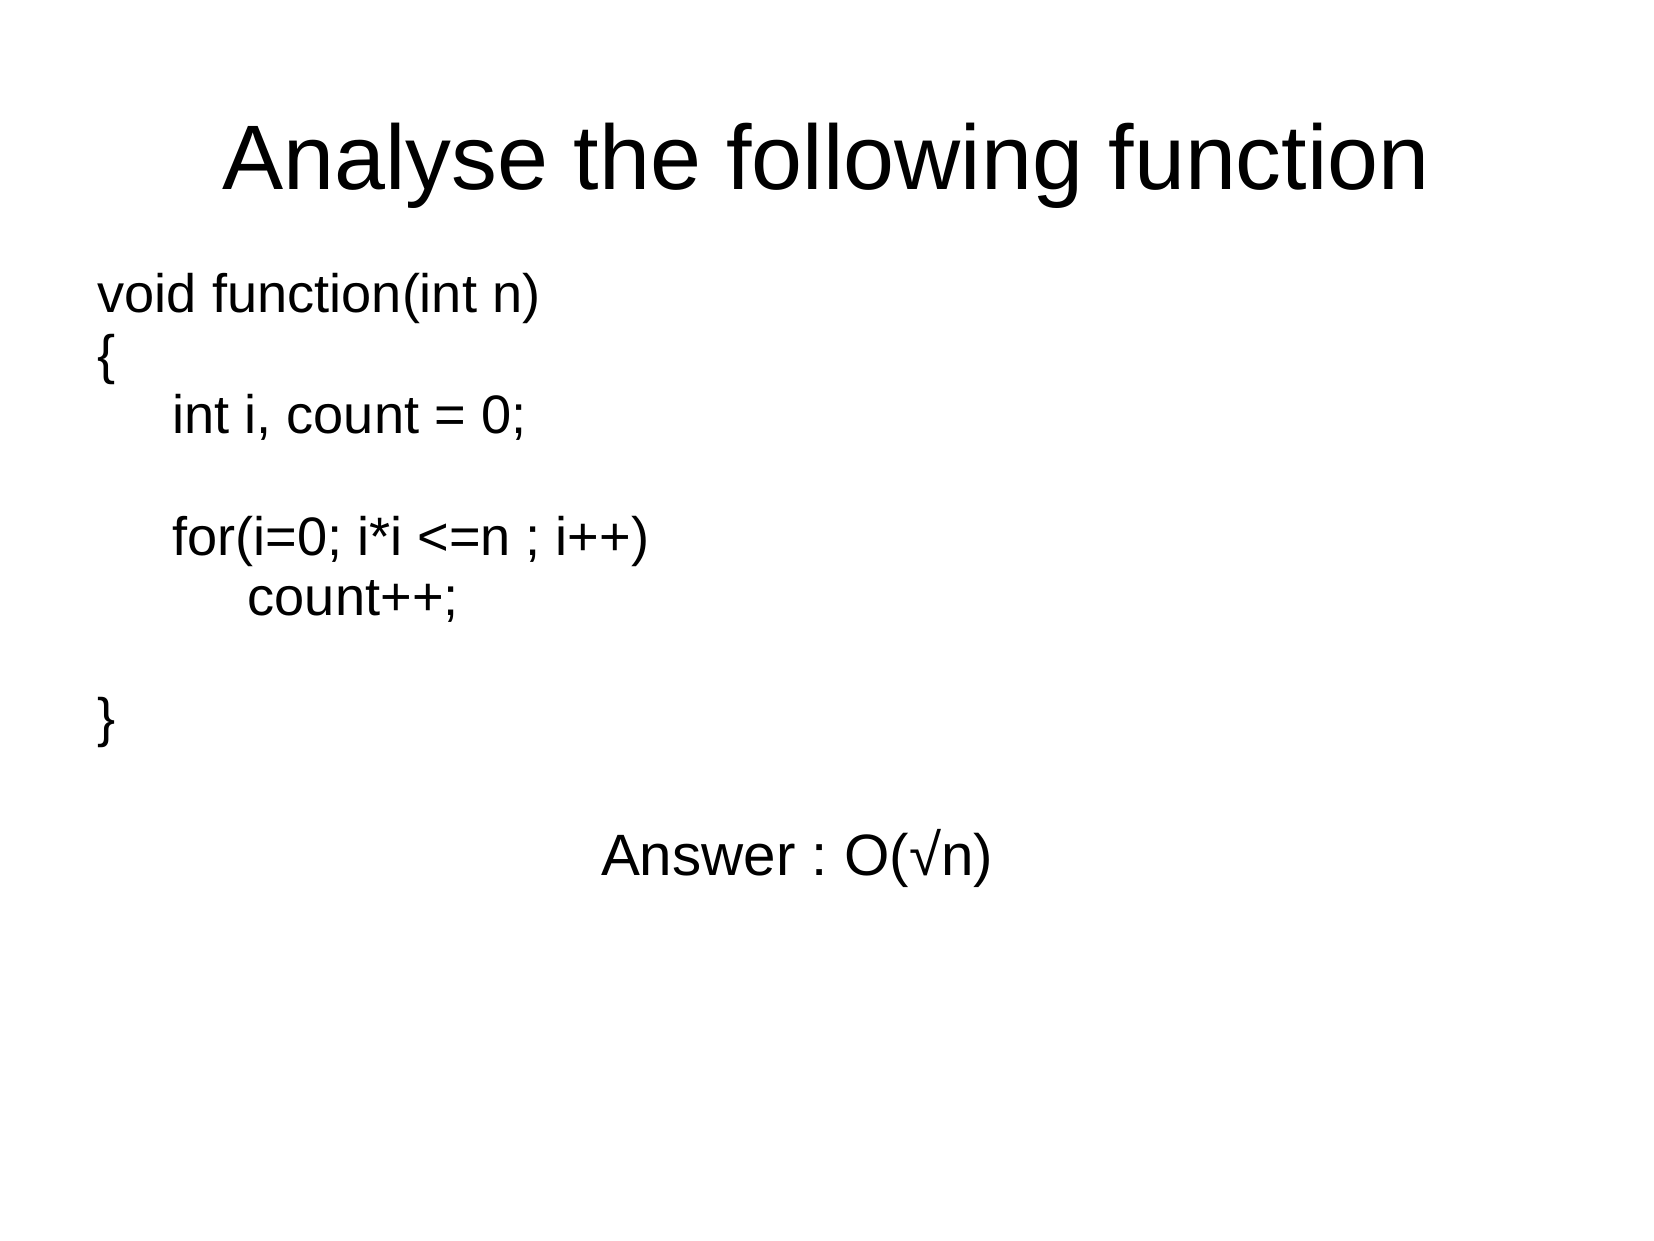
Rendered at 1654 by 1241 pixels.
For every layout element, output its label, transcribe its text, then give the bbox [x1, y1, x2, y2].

text_box Answer : O(√n) [295, 814, 1300, 896]
title Analyse the following function [82, 49, 1571, 256]
text_box void function(int n) { int i, count = 0; for(i=0; i*i <=n ; i++) count++; } [82, 256, 1571, 758]
